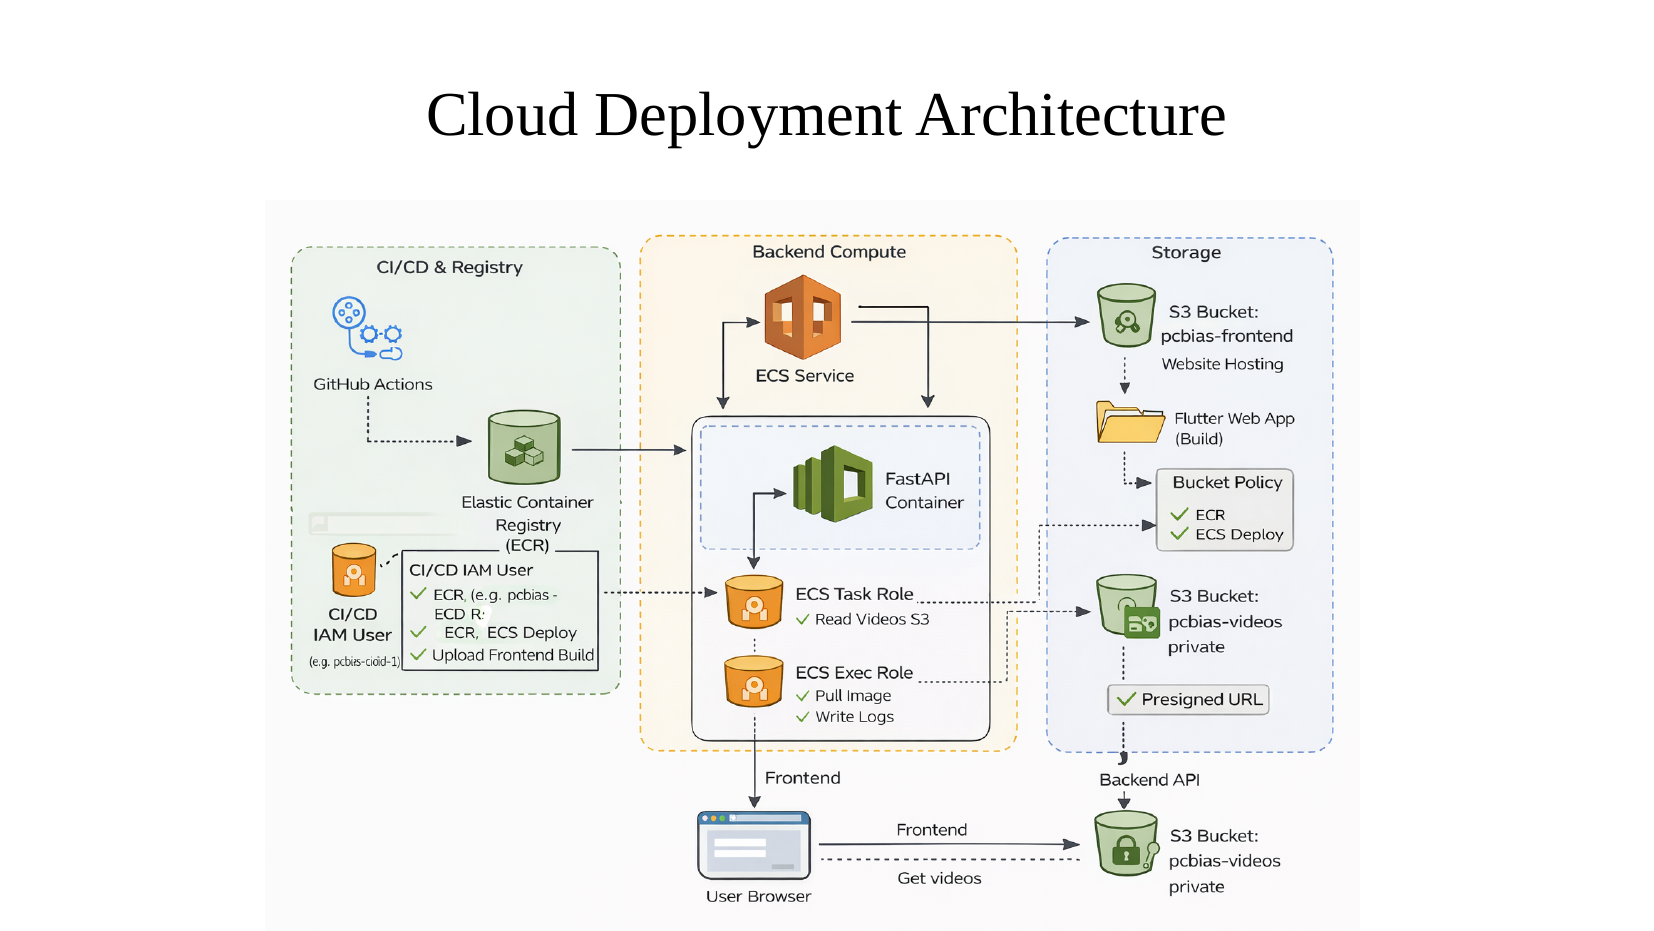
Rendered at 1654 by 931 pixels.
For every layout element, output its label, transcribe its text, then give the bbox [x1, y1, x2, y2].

picture [265, 200, 1360, 931]
title Cloud Deployment Architecture [82, 37, 1571, 193]
